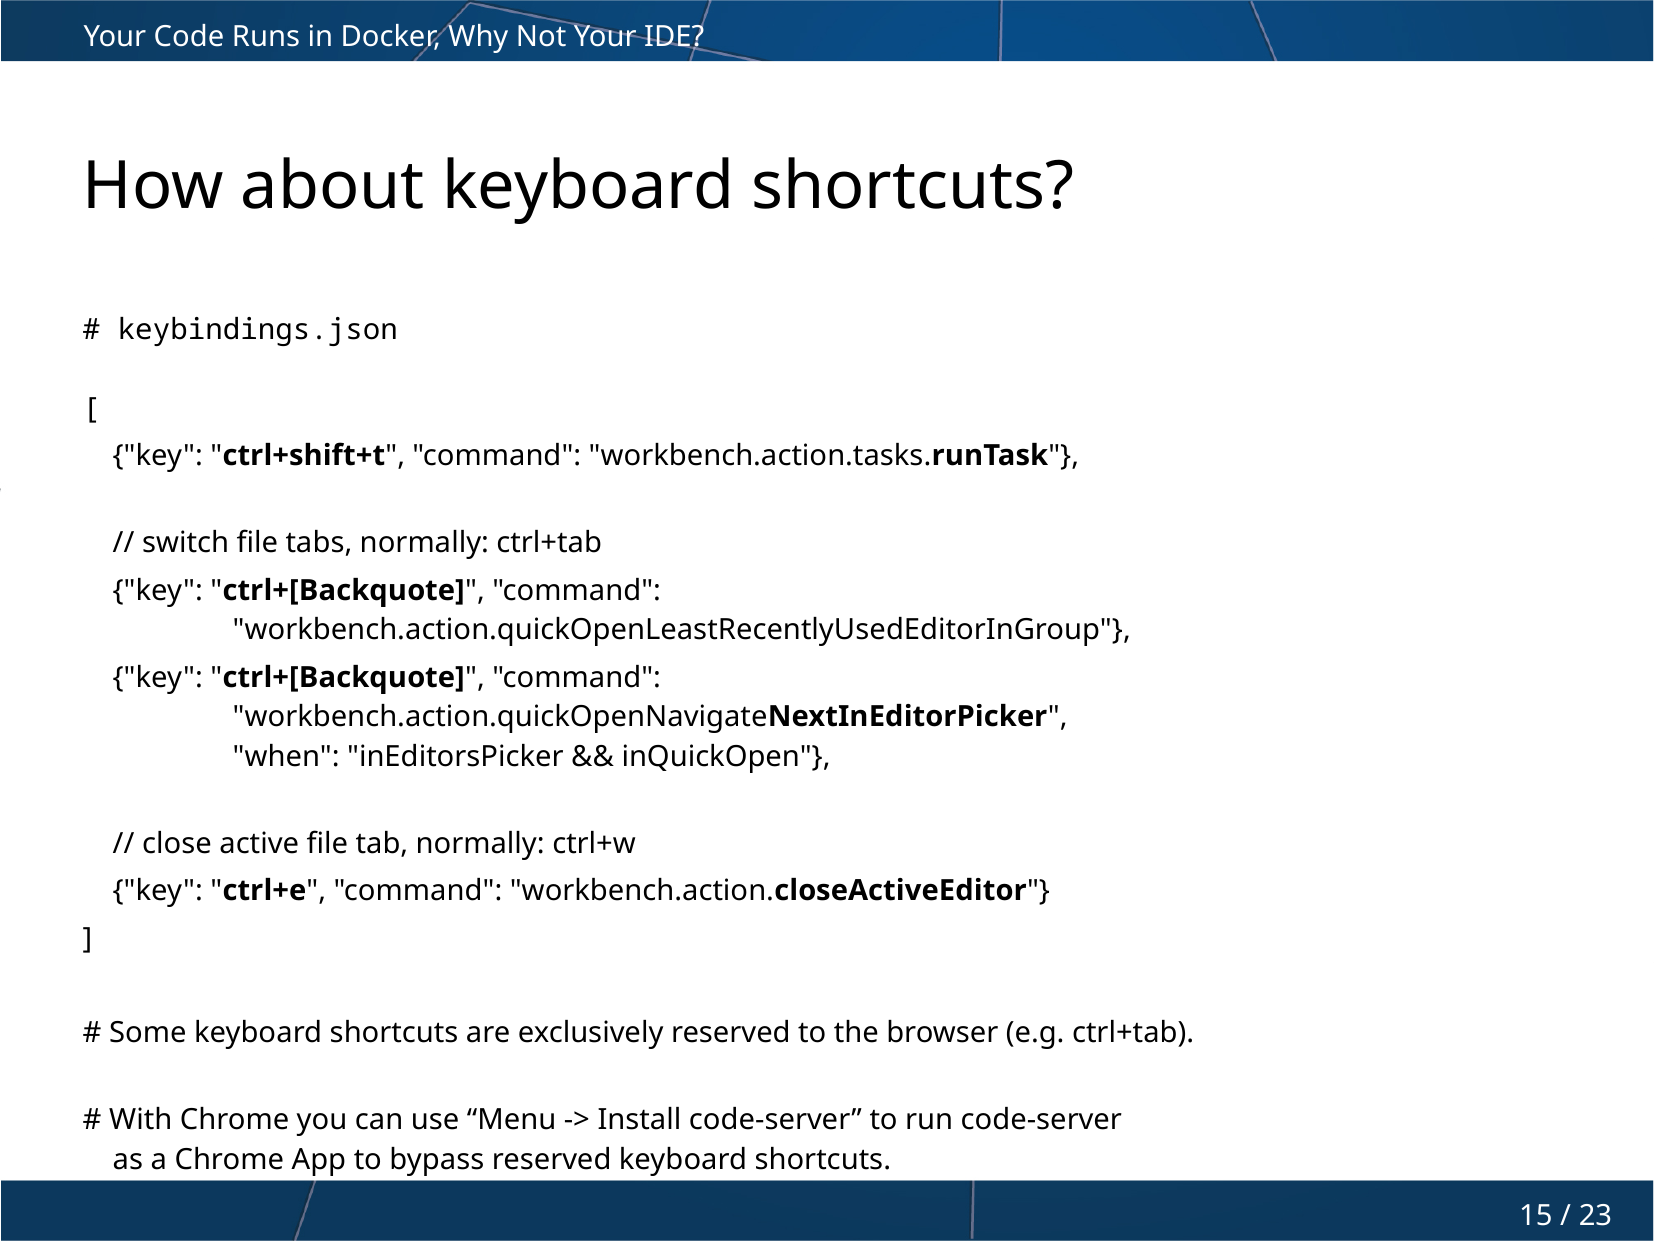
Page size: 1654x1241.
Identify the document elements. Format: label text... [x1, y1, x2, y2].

picture [0, 0, 1654, 1241]
list # keybindings.json [ {"key": "ctrl+shift+t", "command": "workbench.action.tasks.runTask"}, // switch file tabs, normally: ctrl+tab {"key": "ctrl+[Backquote]", "command": "workbench.action.quickOpenLeastRecentlyUsedEditorInGroup"}, {"key": "ctrl+[Backquote]", "command": "workbench.action.quickOpenNavigateNextInEditorPicker", "when": "inEditorsPicker && inQuickOpen"}, // close active file tab, normally: ctrl+w {"key": "ctrl+e", "command": "workbench.action.closeActiveEditor"} ] # Some keyboard shortcuts are exclusively reserved to the browser (e.g. ctrl+tab). # With Chrome you can use “Menu -> Install code-server” to run code-server as a Chrome App to bypass reserved keyboard shortcuts. [82, 307, 1571, 1069]
title How about keyboard shortcuts? [82, 86, 1571, 279]
